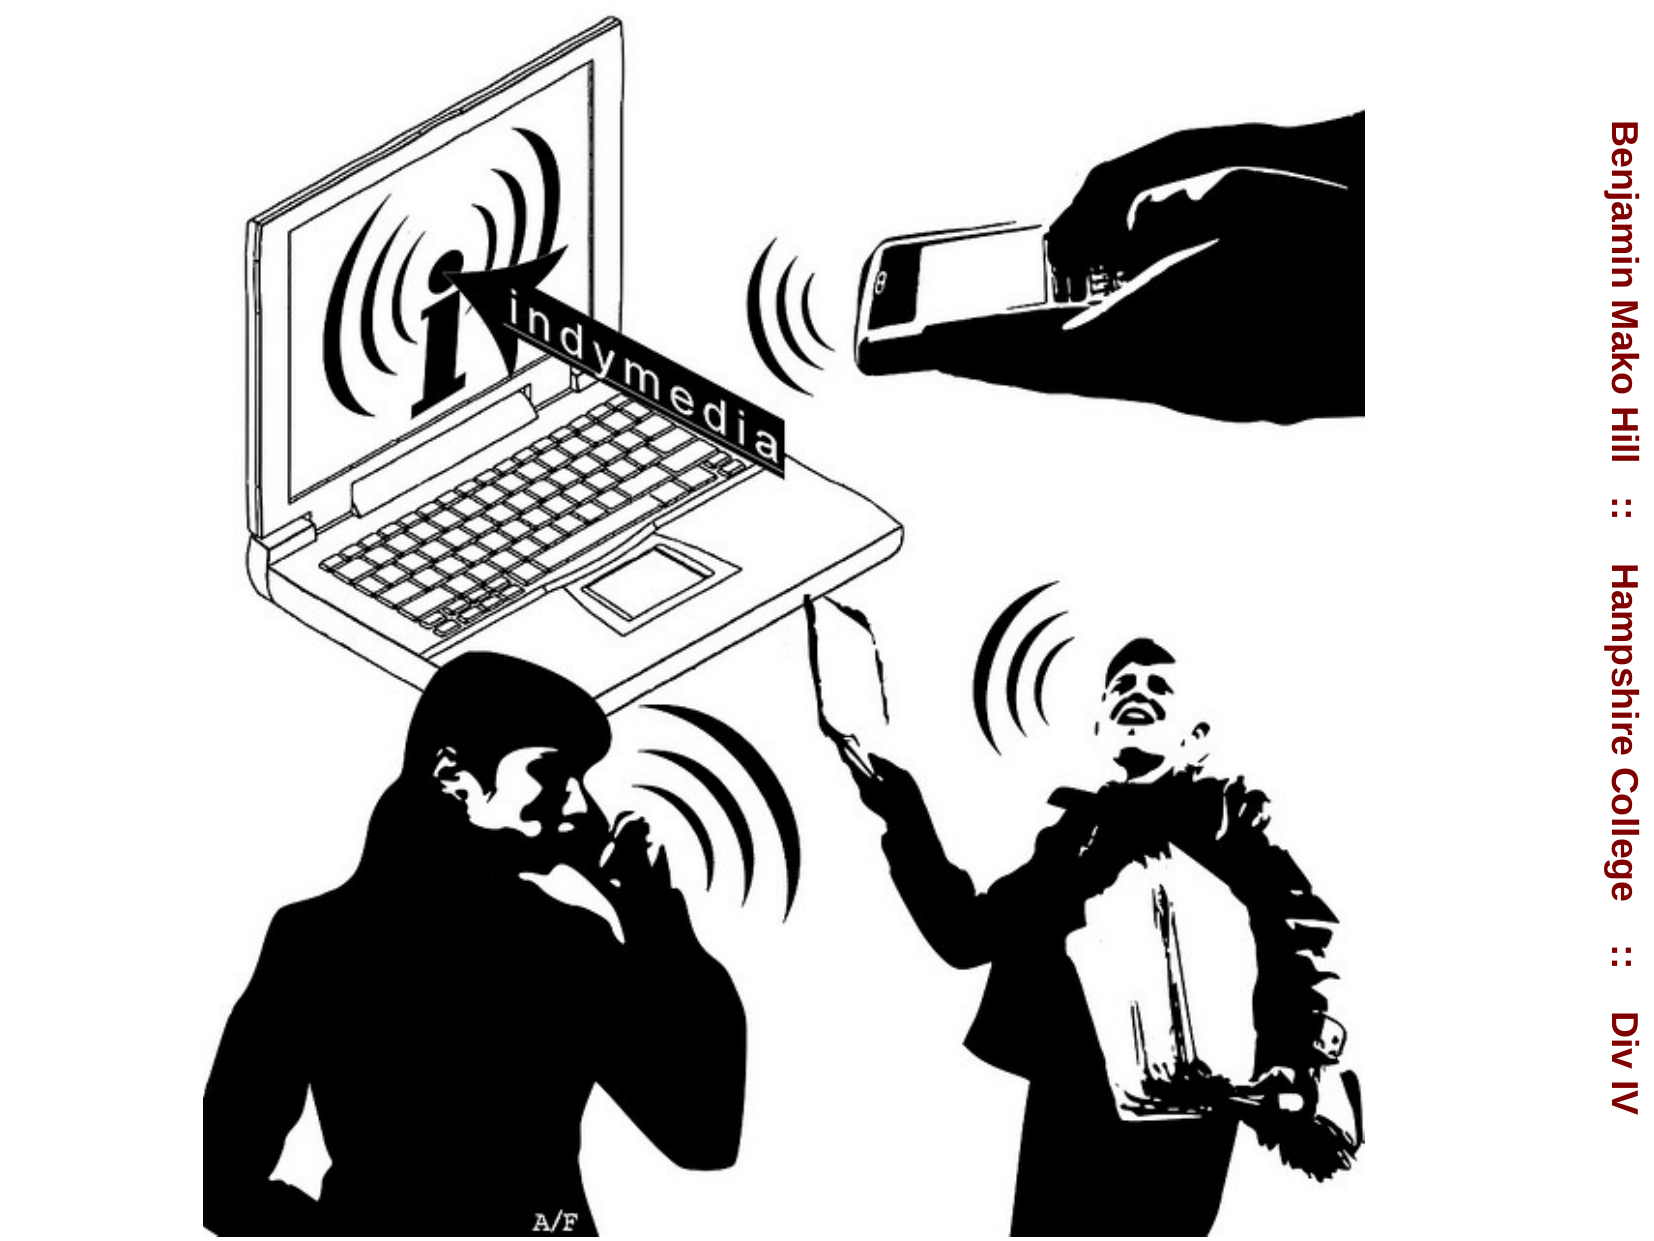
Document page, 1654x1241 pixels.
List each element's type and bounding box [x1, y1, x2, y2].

picture [203, 0, 1365, 1237]
